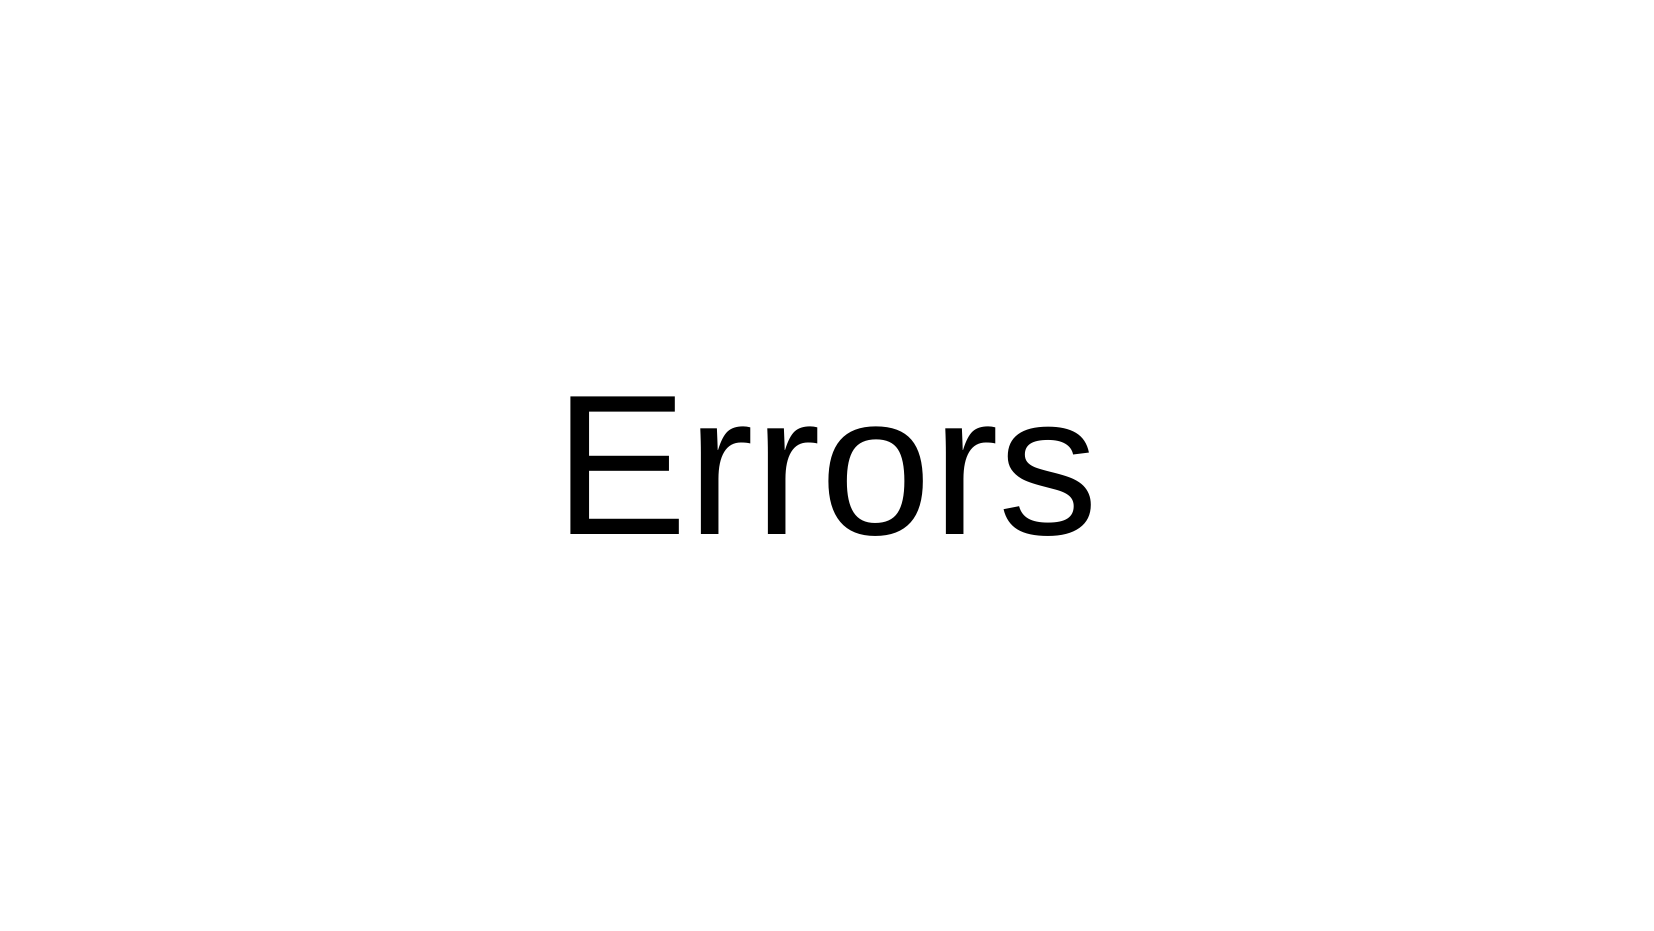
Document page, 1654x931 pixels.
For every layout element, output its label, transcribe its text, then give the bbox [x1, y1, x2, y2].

title Errors [73, 41, 1581, 890]
